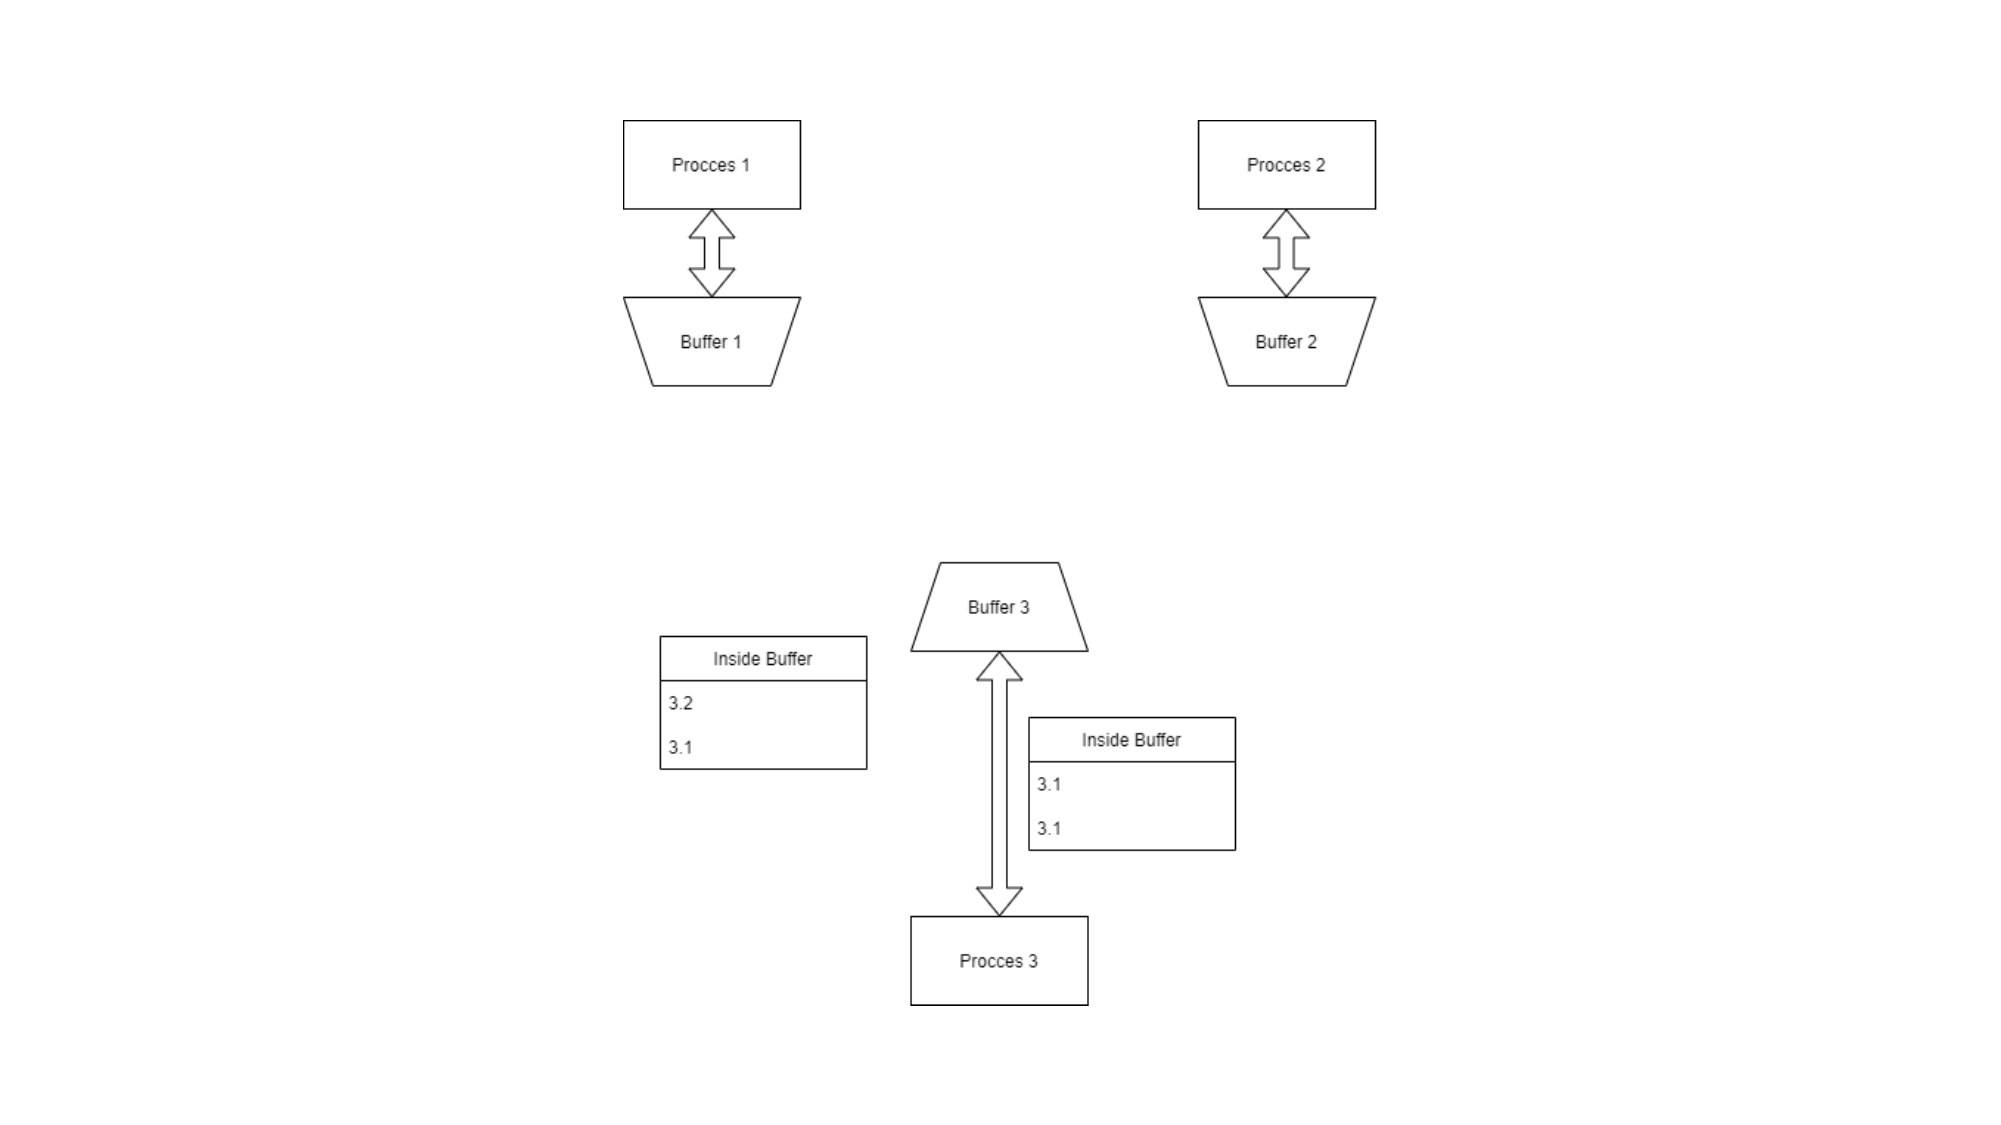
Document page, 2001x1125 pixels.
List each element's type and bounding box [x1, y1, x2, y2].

picture [623, 120, 1378, 1006]
